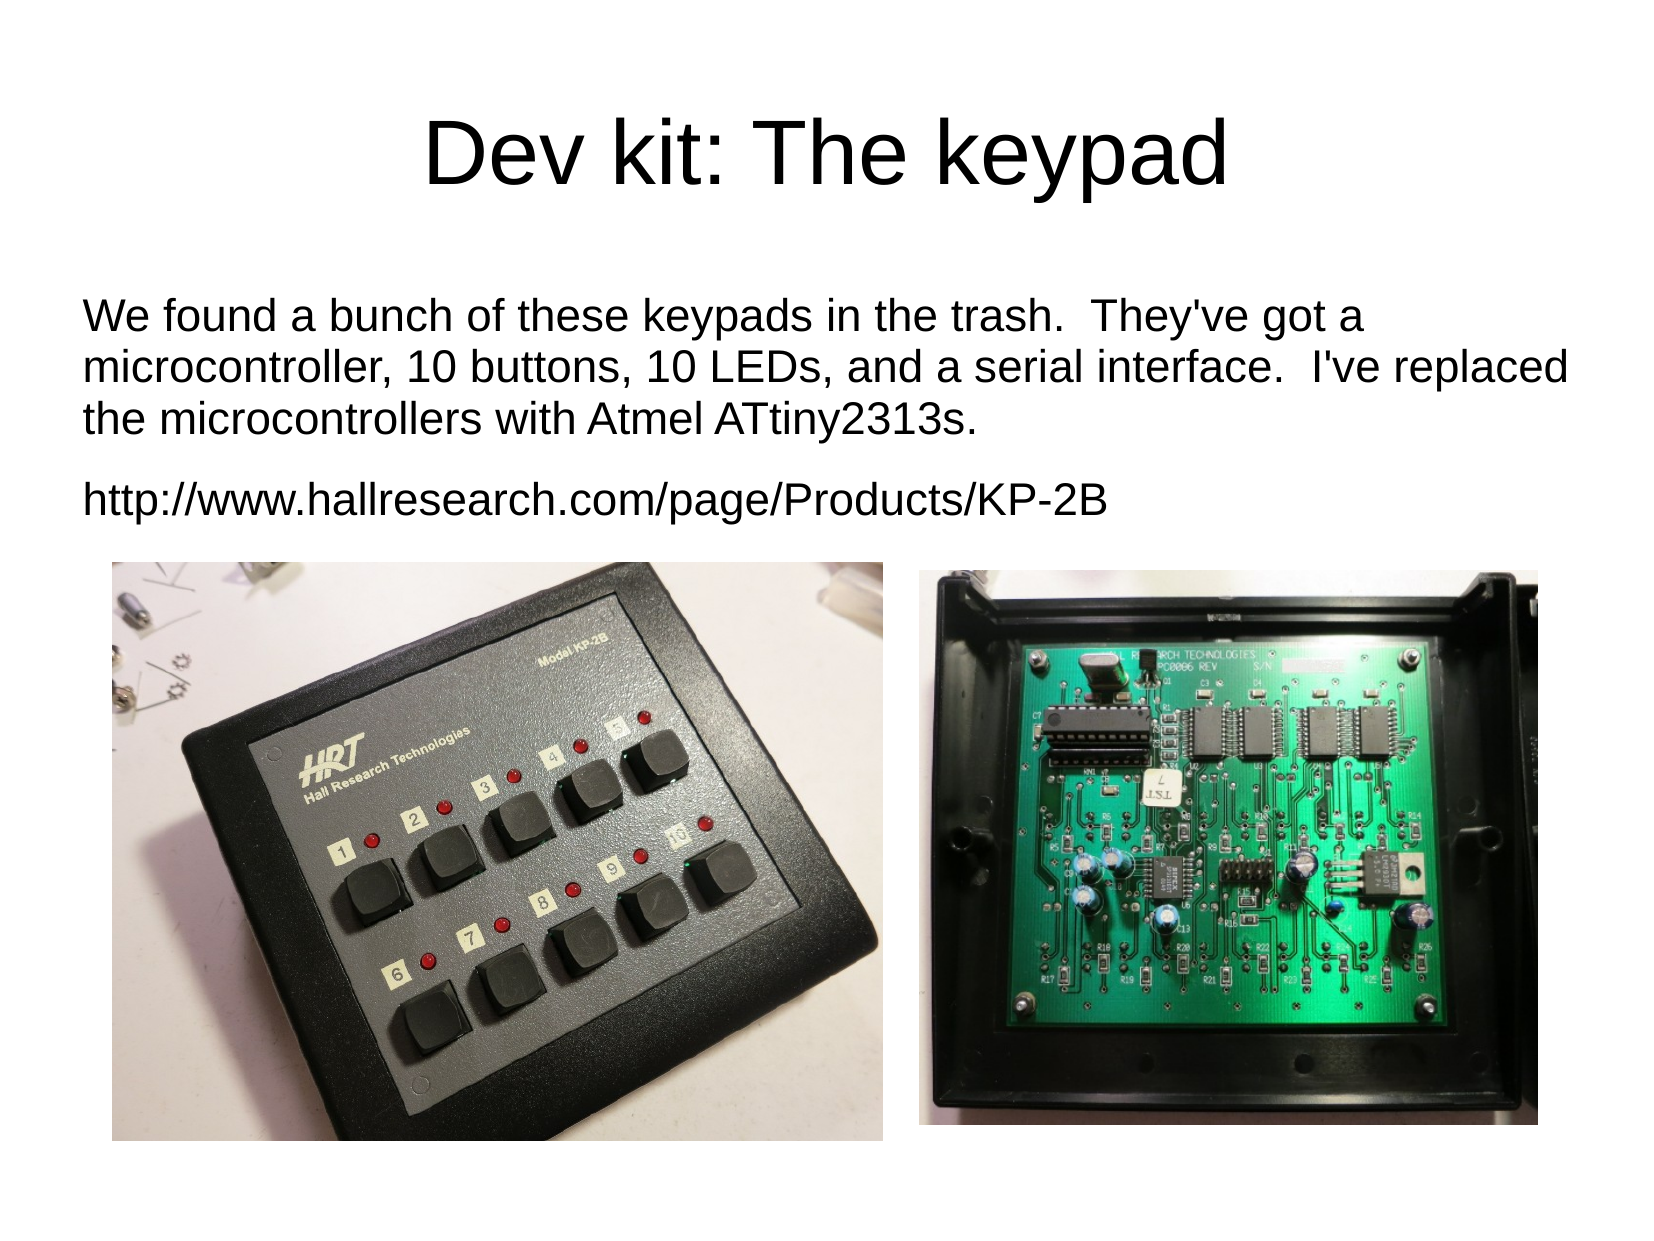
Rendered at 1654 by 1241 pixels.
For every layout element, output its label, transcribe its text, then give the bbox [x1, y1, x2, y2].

list We found a bunch of these keypads in the trash. They've got a microcontroller, 10 buttons, 10 LEDs, and a serial interface. I've replaced the microcontrollers with Atmel ATtiny2313s. http://www.hallresearch.com/page/Products/KP-2B [82, 290, 1571, 713]
picture [112, 562, 883, 1141]
title Dev kit: The keypad [82, 49, 1571, 257]
picture [919, 570, 1538, 1126]
